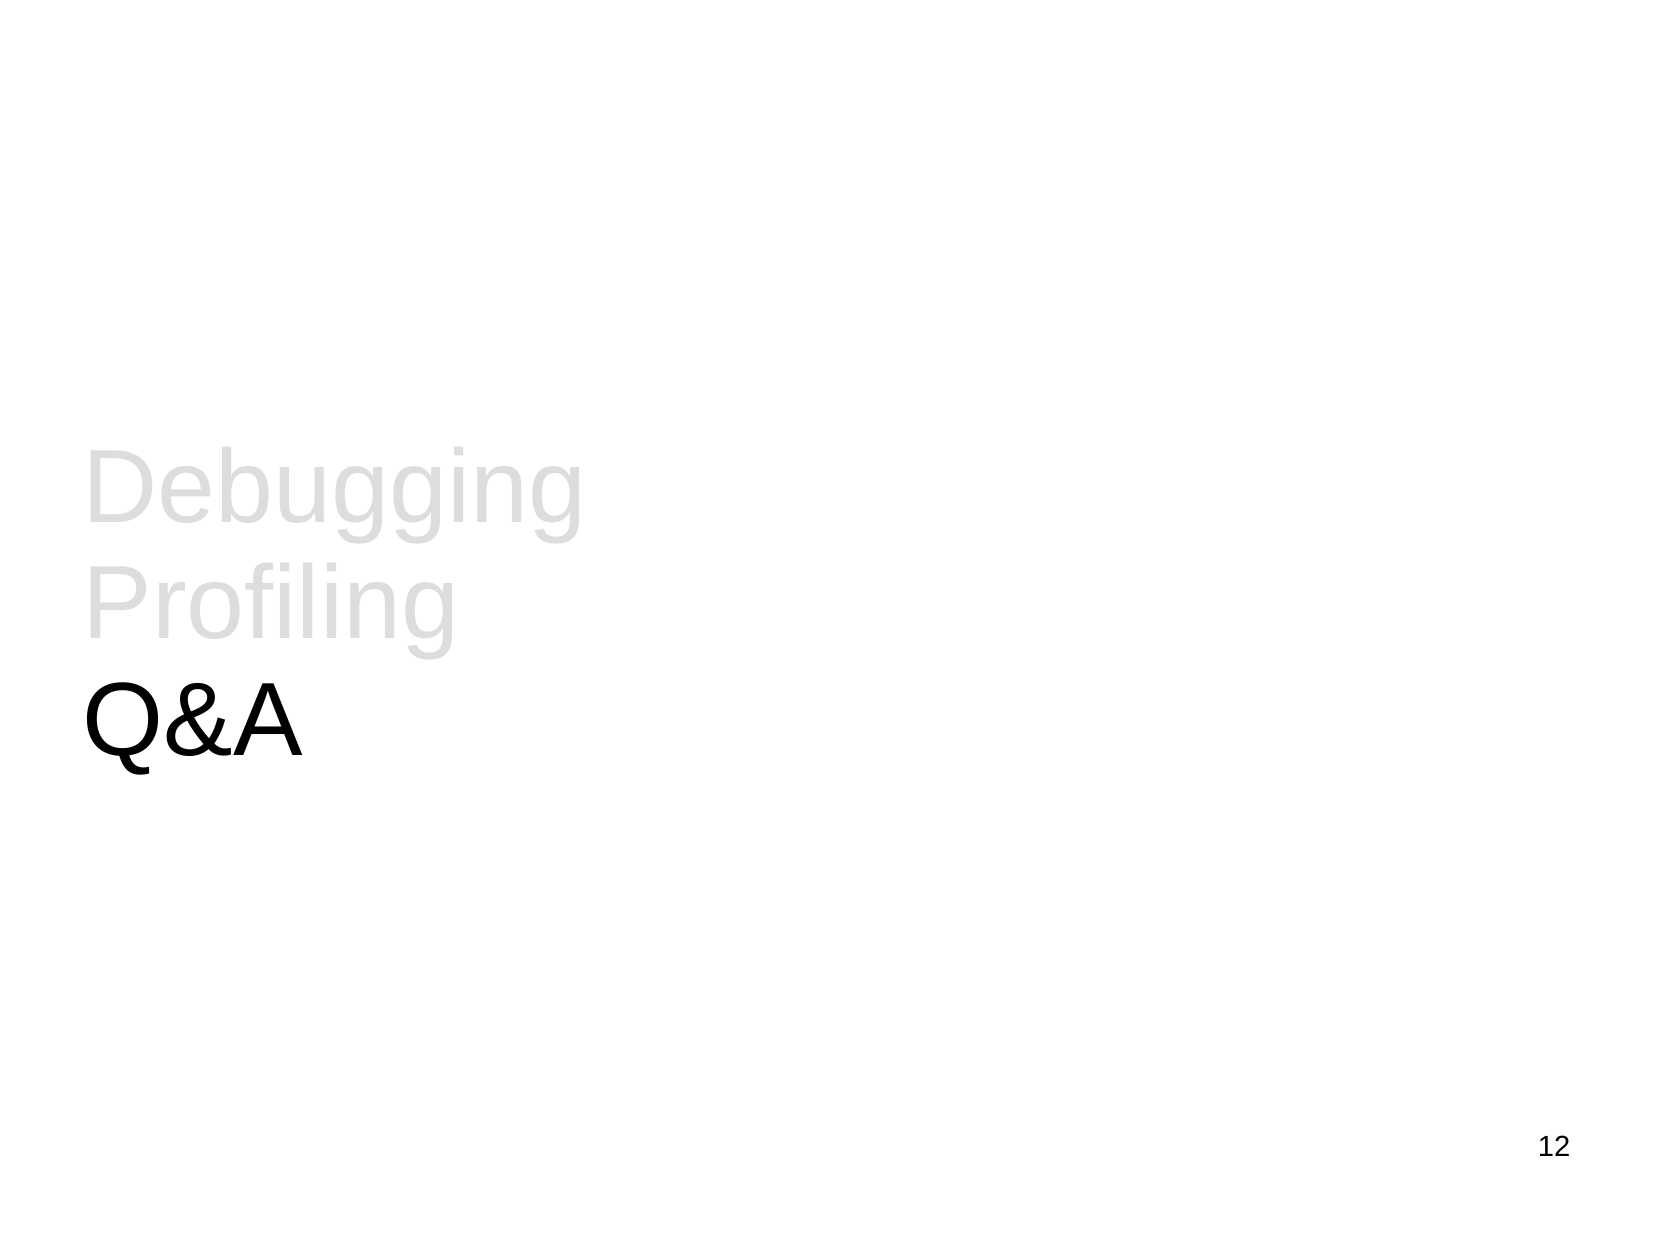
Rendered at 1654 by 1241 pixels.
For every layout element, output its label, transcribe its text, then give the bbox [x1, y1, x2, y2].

subtitle Debugging Profiling Q&A [82, 243, 1538, 963]
